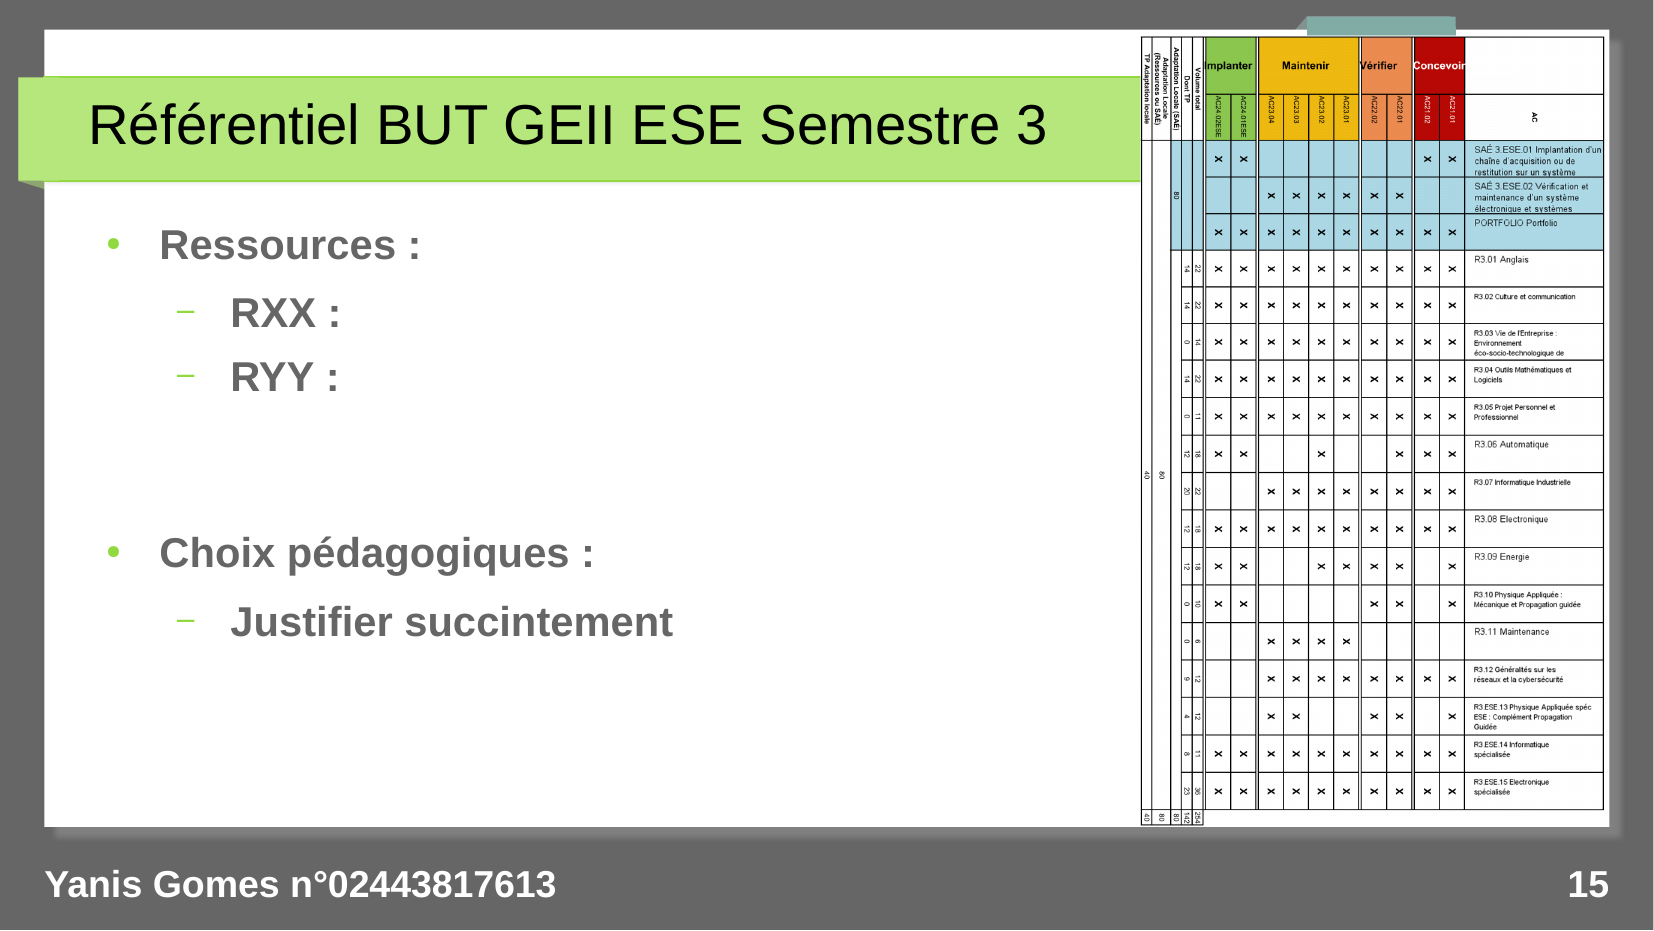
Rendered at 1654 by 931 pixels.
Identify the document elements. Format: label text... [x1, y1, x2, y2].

text_box Yanis Gomes n°02443817613 [29, 856, 680, 916]
picture [1140, 35, 1607, 827]
title Référentiel BUT GEII ESE Semestre 3 [88, 73, 1141, 178]
text_box <numéro> [974, 856, 1625, 916]
list Choix pédagogiques : Justifier succintement [88, 529, 1140, 812]
list Ressources : RXX : RYY : [88, 221, 1141, 504]
